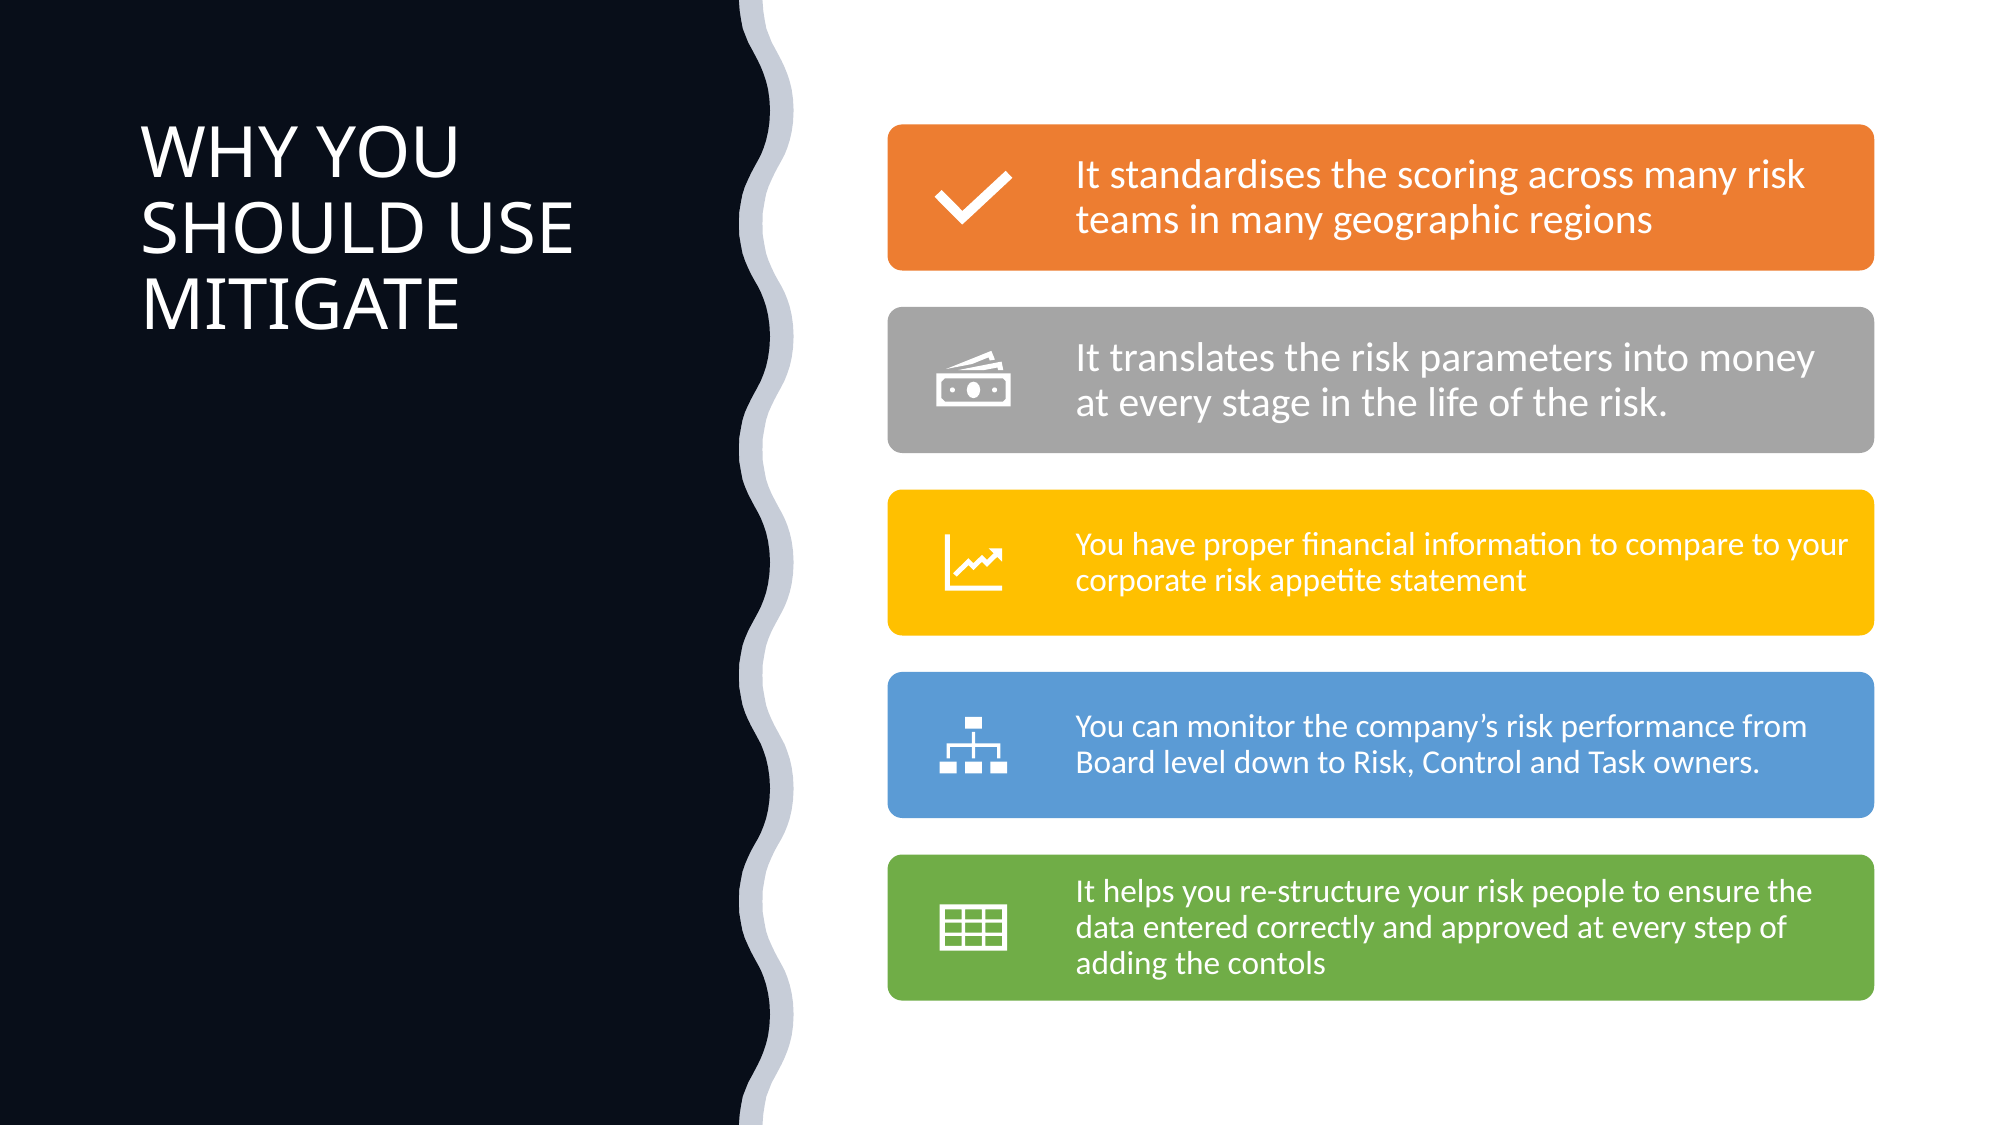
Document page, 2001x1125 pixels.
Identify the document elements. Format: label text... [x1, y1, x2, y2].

text_box You can monitor the company’s risk performance from Board level down to Risk, Control and Task owners. [1059, 671, 1875, 819]
text_box You have proper financial information to compare to your corporate risk appetite statement [1059, 489, 1875, 636]
title WHY YOU SHOULD USE MITIGATE [125, 108, 681, 354]
text_box It translates the risk parameters into money at every stage in the life of the risk. [1059, 306, 1875, 454]
text_box It standardises the scoring across many risk teams in many geographic regions [1059, 124, 1875, 271]
text_box [0, 0, 2000, 1125]
text_box It helps you re-structure your risk people to ensure the data entered correctly and approved at every step of adding the contols [1059, 854, 1875, 1001]
